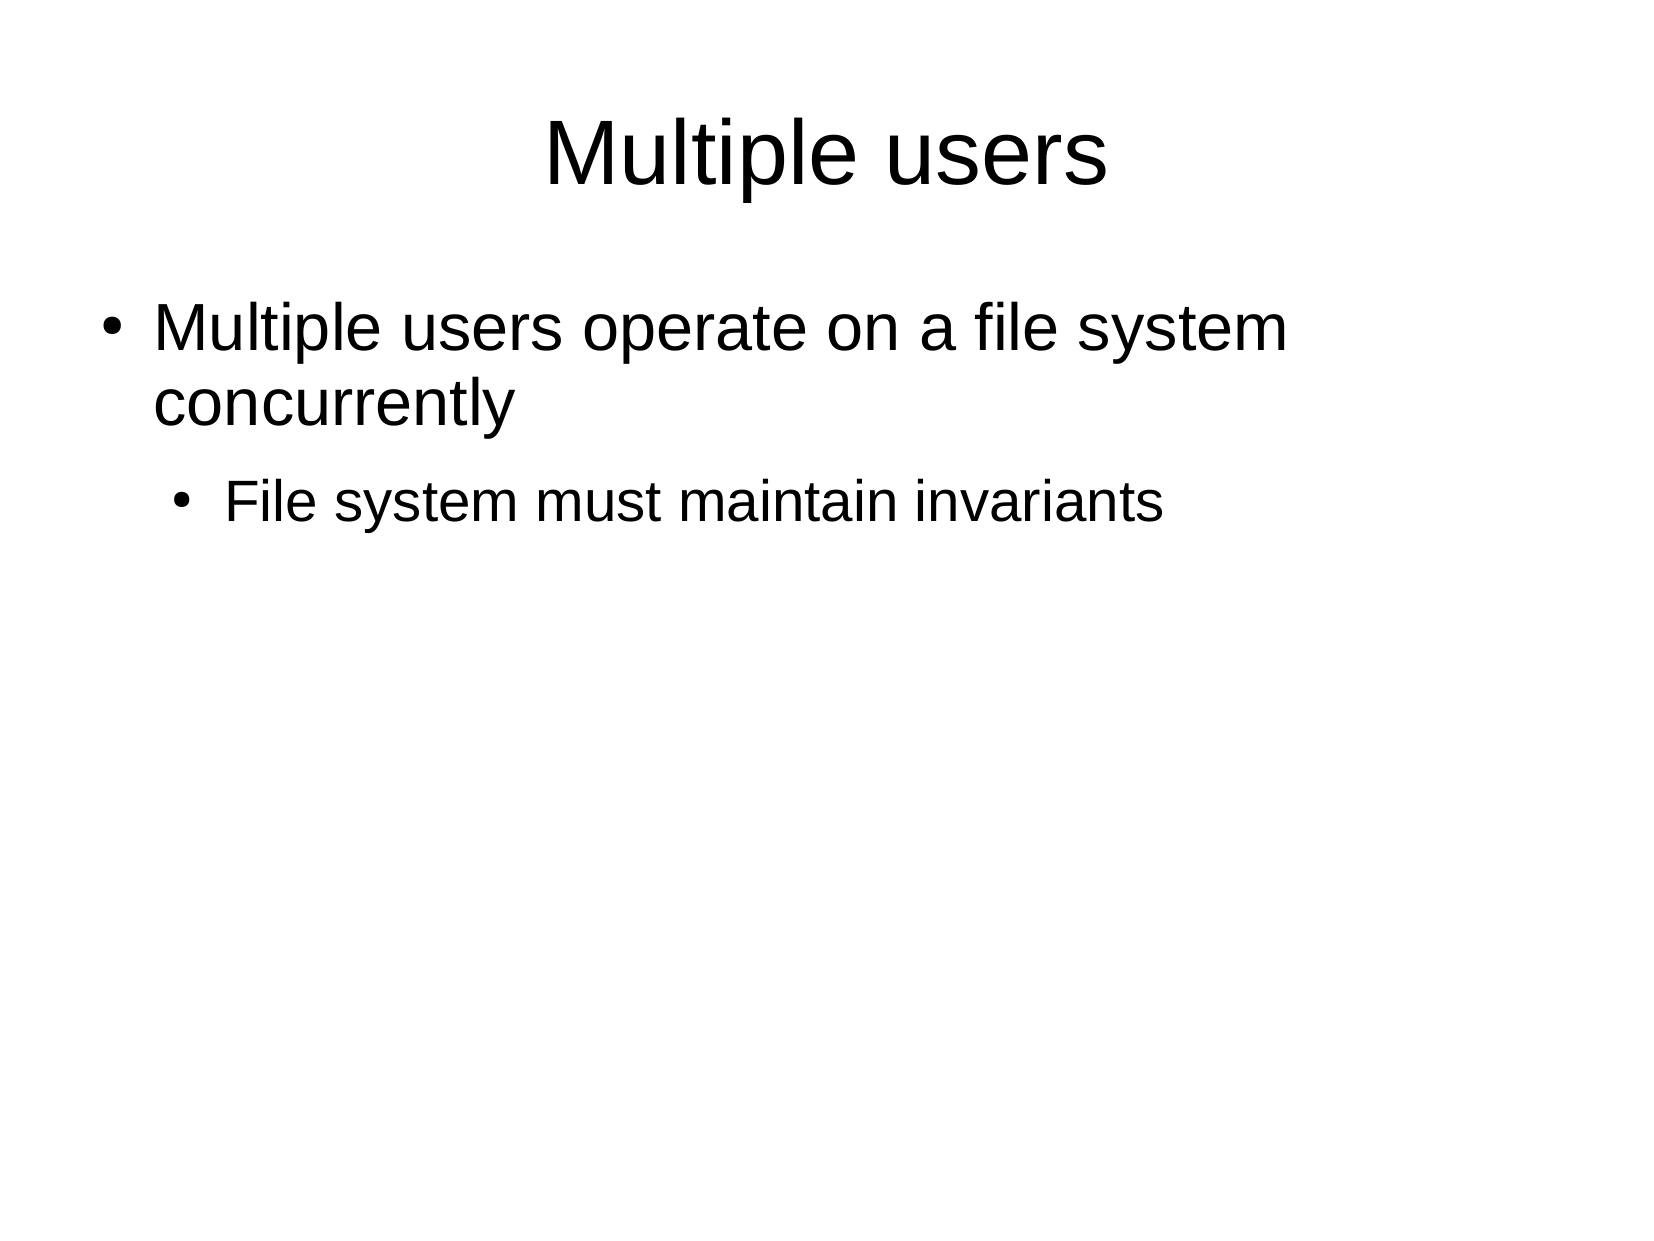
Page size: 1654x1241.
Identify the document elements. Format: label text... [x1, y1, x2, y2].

list Multiple users operate on a file system concurrently File system must maintain invariants [82, 290, 1571, 1010]
title Multiple users [82, 49, 1571, 257]
